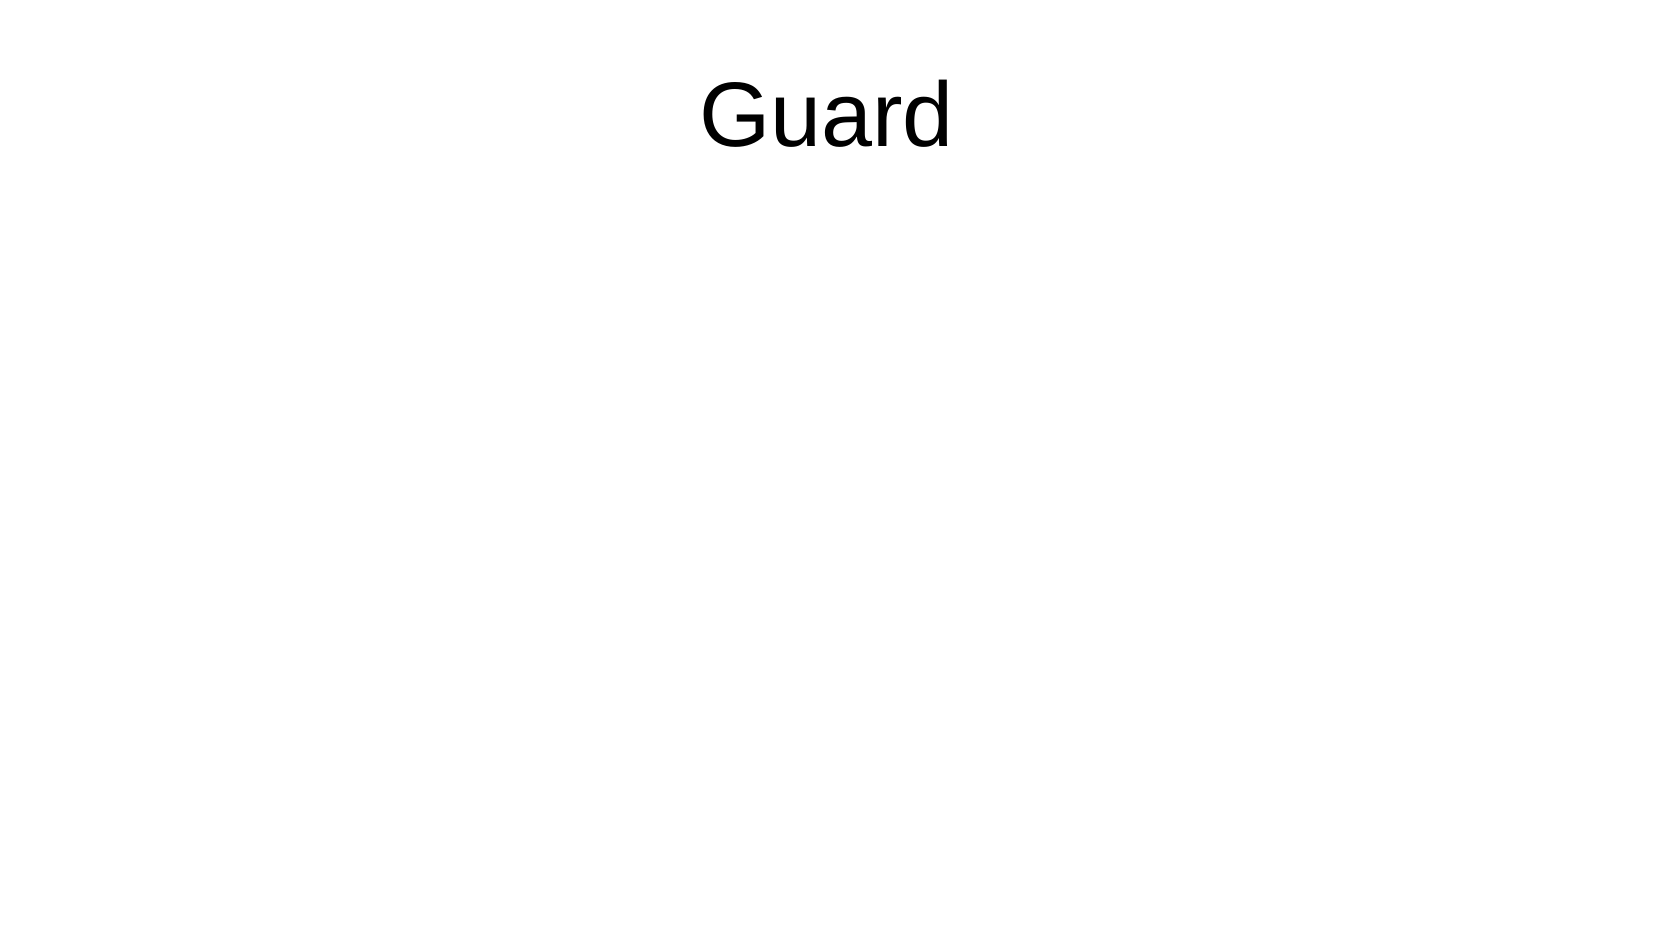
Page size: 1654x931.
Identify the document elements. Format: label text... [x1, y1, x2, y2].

title Guard [82, 37, 1571, 193]
